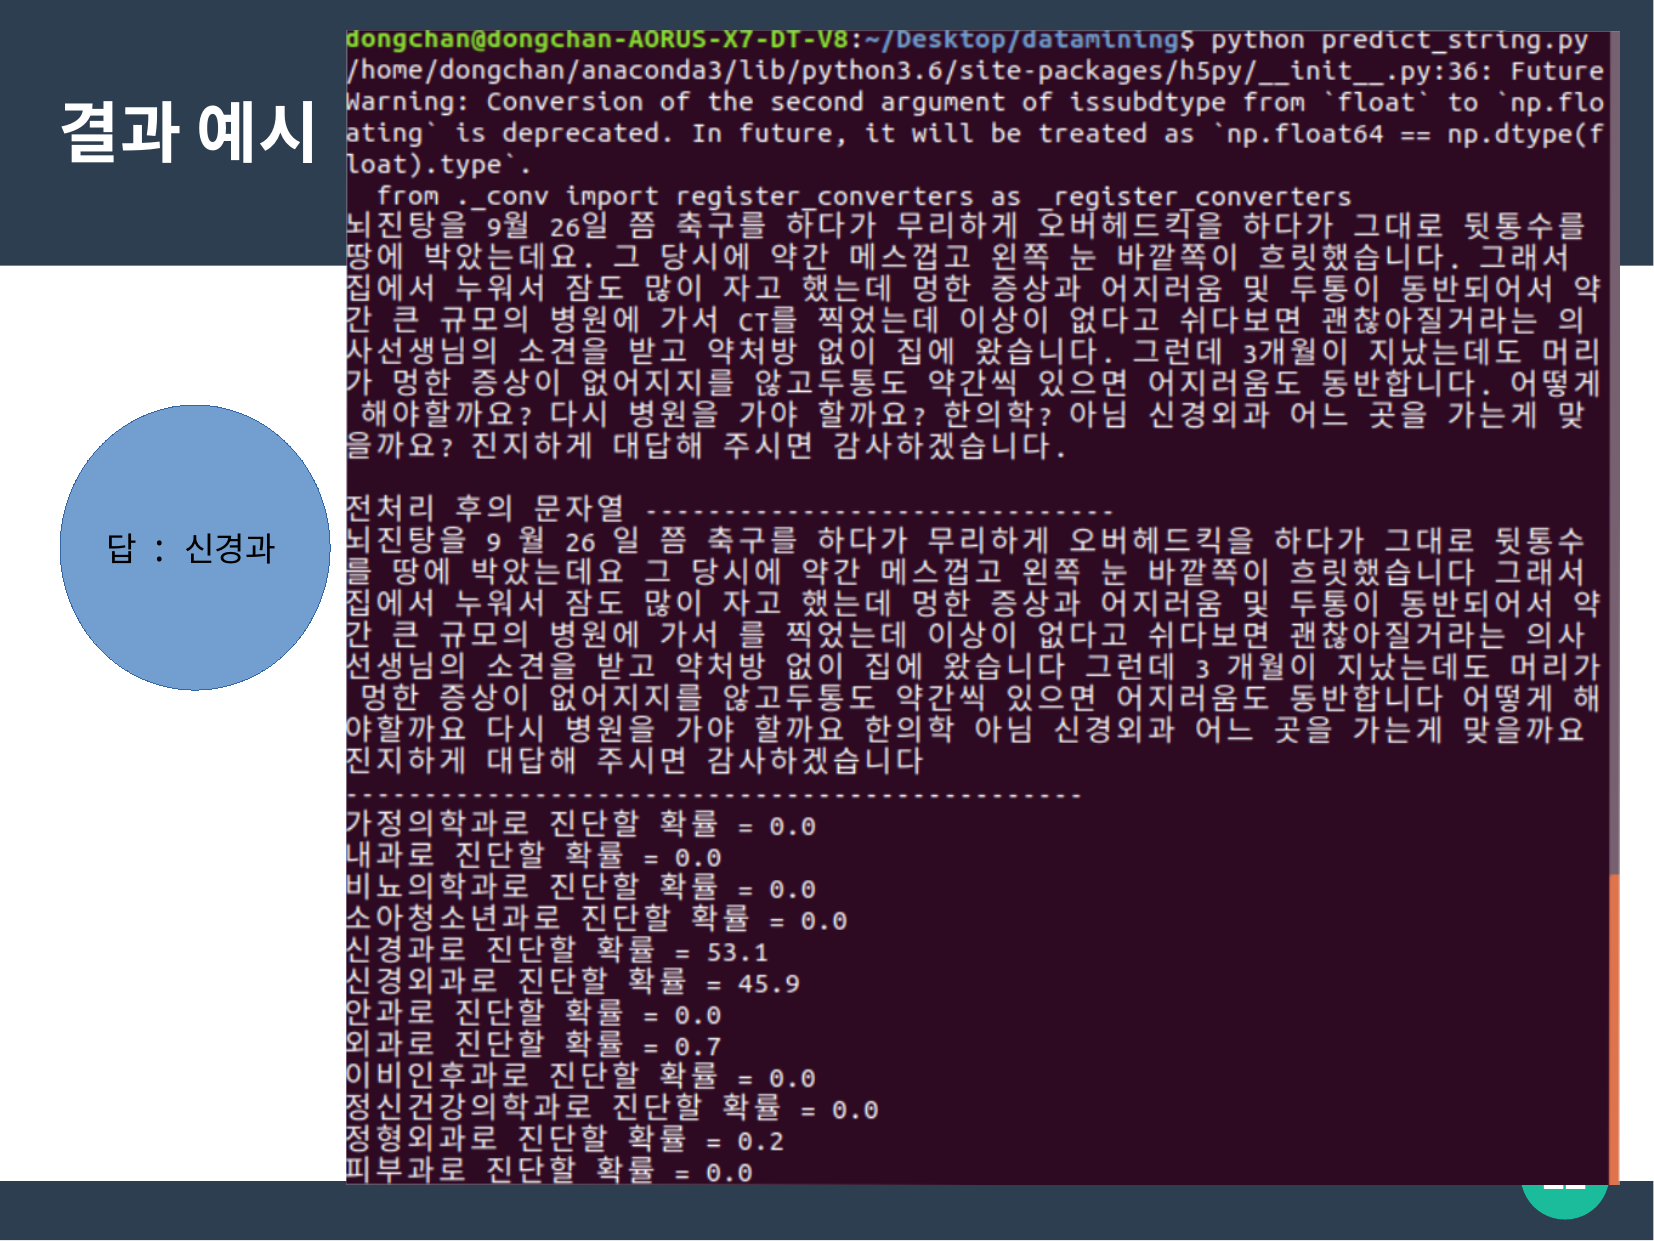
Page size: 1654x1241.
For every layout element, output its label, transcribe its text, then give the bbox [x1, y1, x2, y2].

picture [345, 29, 1620, 1186]
text_box 답 : 신경과 [60, 405, 331, 691]
title 결과 예시 [59, 49, 346, 207]
